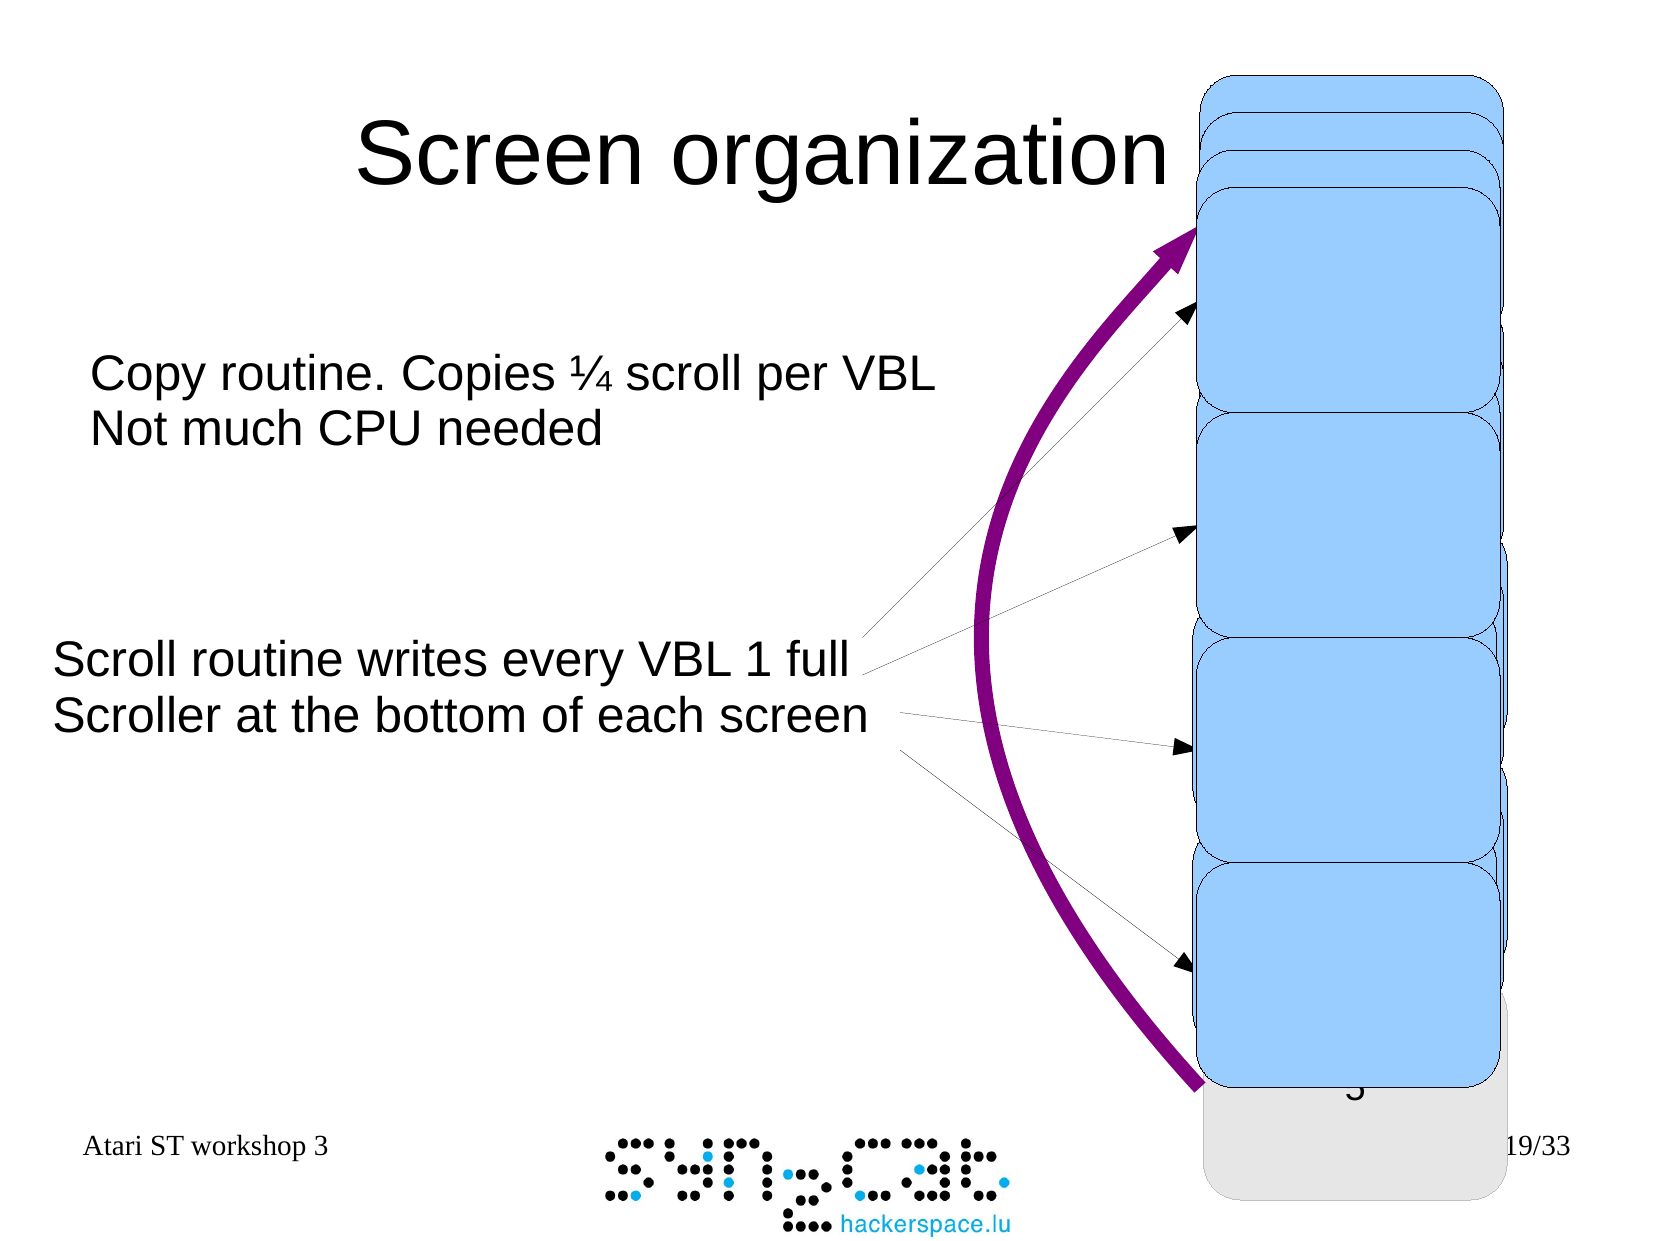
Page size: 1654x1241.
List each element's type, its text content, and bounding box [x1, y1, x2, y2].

title Screen organization [82, 49, 1571, 257]
text_box Scroll routine writes every VBL 1 full Scroller at the bottom of each screen [37, 623, 886, 751]
text_box [1192, 75, 1508, 1088]
text_box 5 [1203, 992, 1508, 1201]
picture [600, 1124, 1025, 1241]
text_box Copy routine. Copies ¼ scroll per VBL Not much CPU needed [75, 337, 952, 464]
